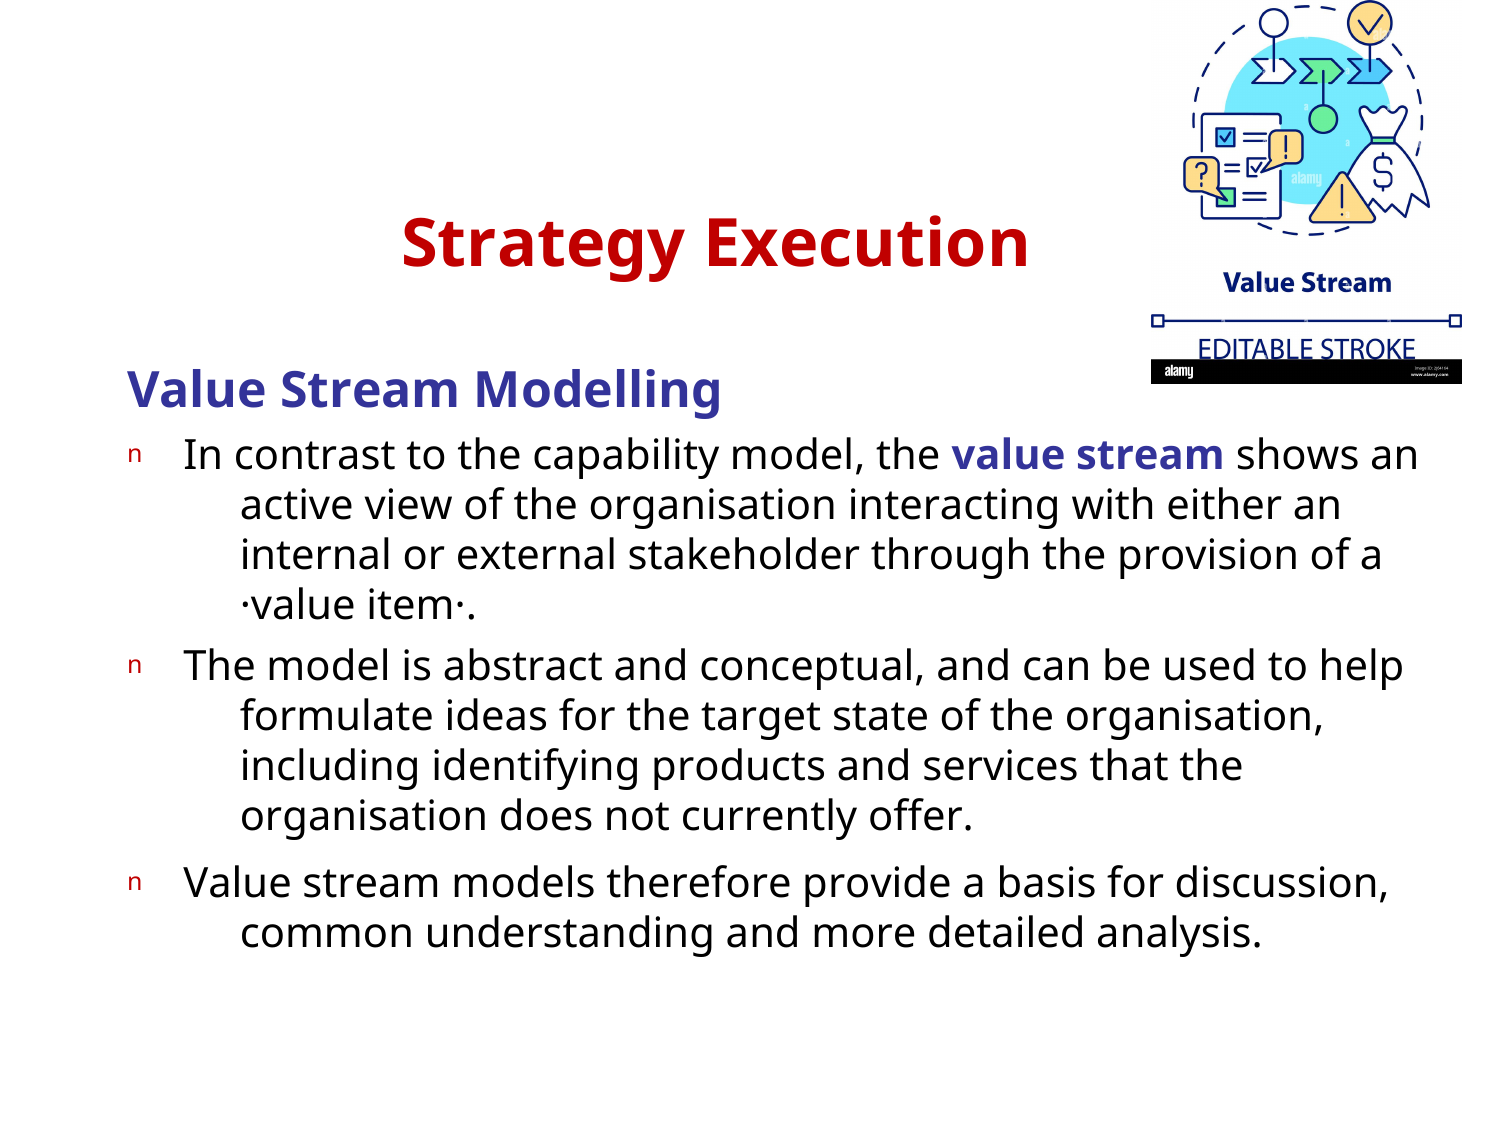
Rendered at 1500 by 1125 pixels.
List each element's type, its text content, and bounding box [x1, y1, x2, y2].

list Value Stream Modelling In contrast to the capability model, the value stream shows an active view of the organisation interacting with either an internal or external stakeholder through the provision of a ·value item·. The model is abstract and conceptual, and can be used to help formulate ideas for the target state of the organisation, including identifying products and services that the organisation does not currently offer. Value stream models therefore provide a basis for discussion, common understanding and more detailed analysis. [112, 349, 1442, 1088]
picture [1151, 1, 1462, 384]
title Strategy Execution [145, 90, 1151, 288]
